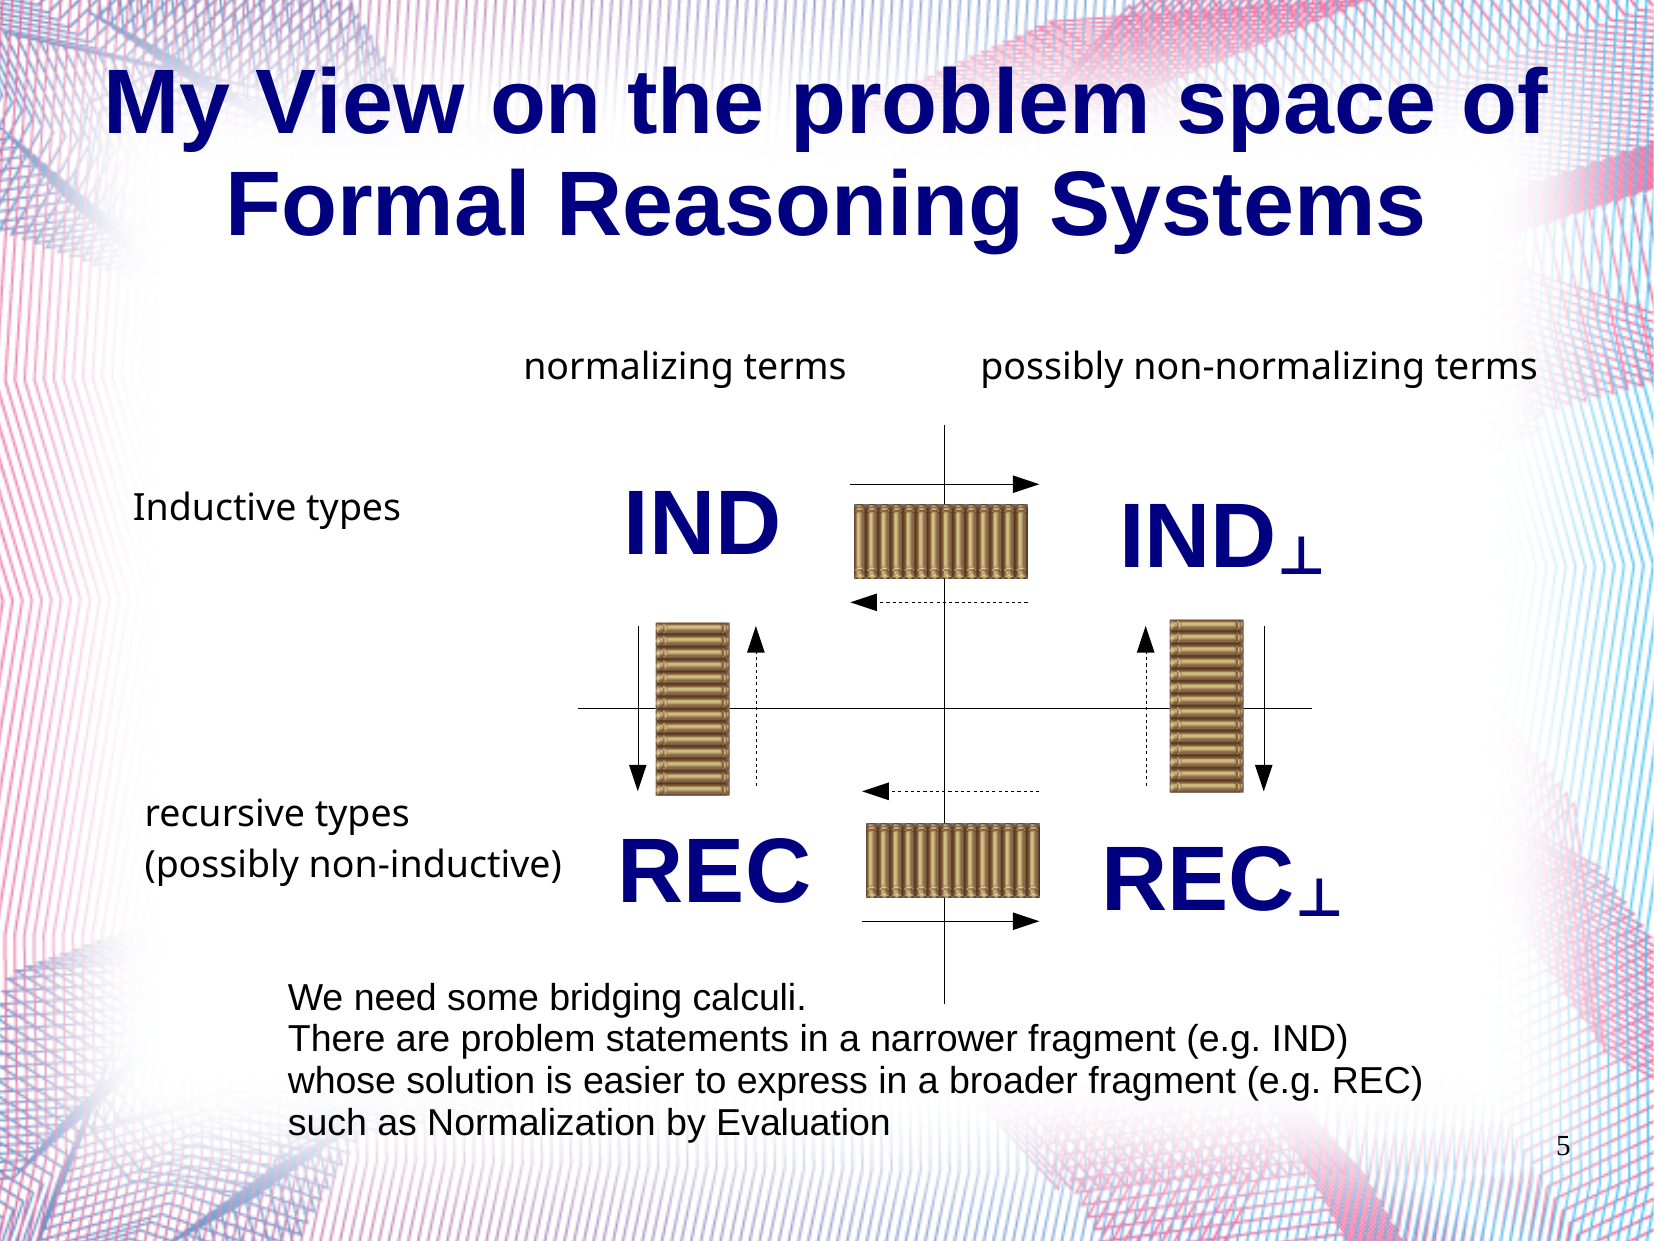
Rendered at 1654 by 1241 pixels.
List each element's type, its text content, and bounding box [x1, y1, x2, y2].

picture [0, 0, 1654, 1241]
title REC⊥ [1074, 812, 1371, 945]
title My View on the problem space of Formal Reasoning Systems [82, 49, 1571, 257]
title IND⊥ [1074, 469, 1371, 603]
title REC [602, 808, 827, 934]
text_box We need some bridging calculi. There are problem statements in a narrower fragment (e.g. IND) whose solution is easier to express in a broader fragment (e.g. REC) such as Normalization by Evaluation [273, 968, 1439, 1152]
text_box Inductive types [118, 473, 406, 532]
text_box possibly non-normalizing terms [965, 331, 1536, 390]
text_box recursive types (possibly non-inductive) [129, 779, 572, 881]
title IND [590, 460, 815, 586]
text_box normalizing terms [508, 331, 851, 390]
